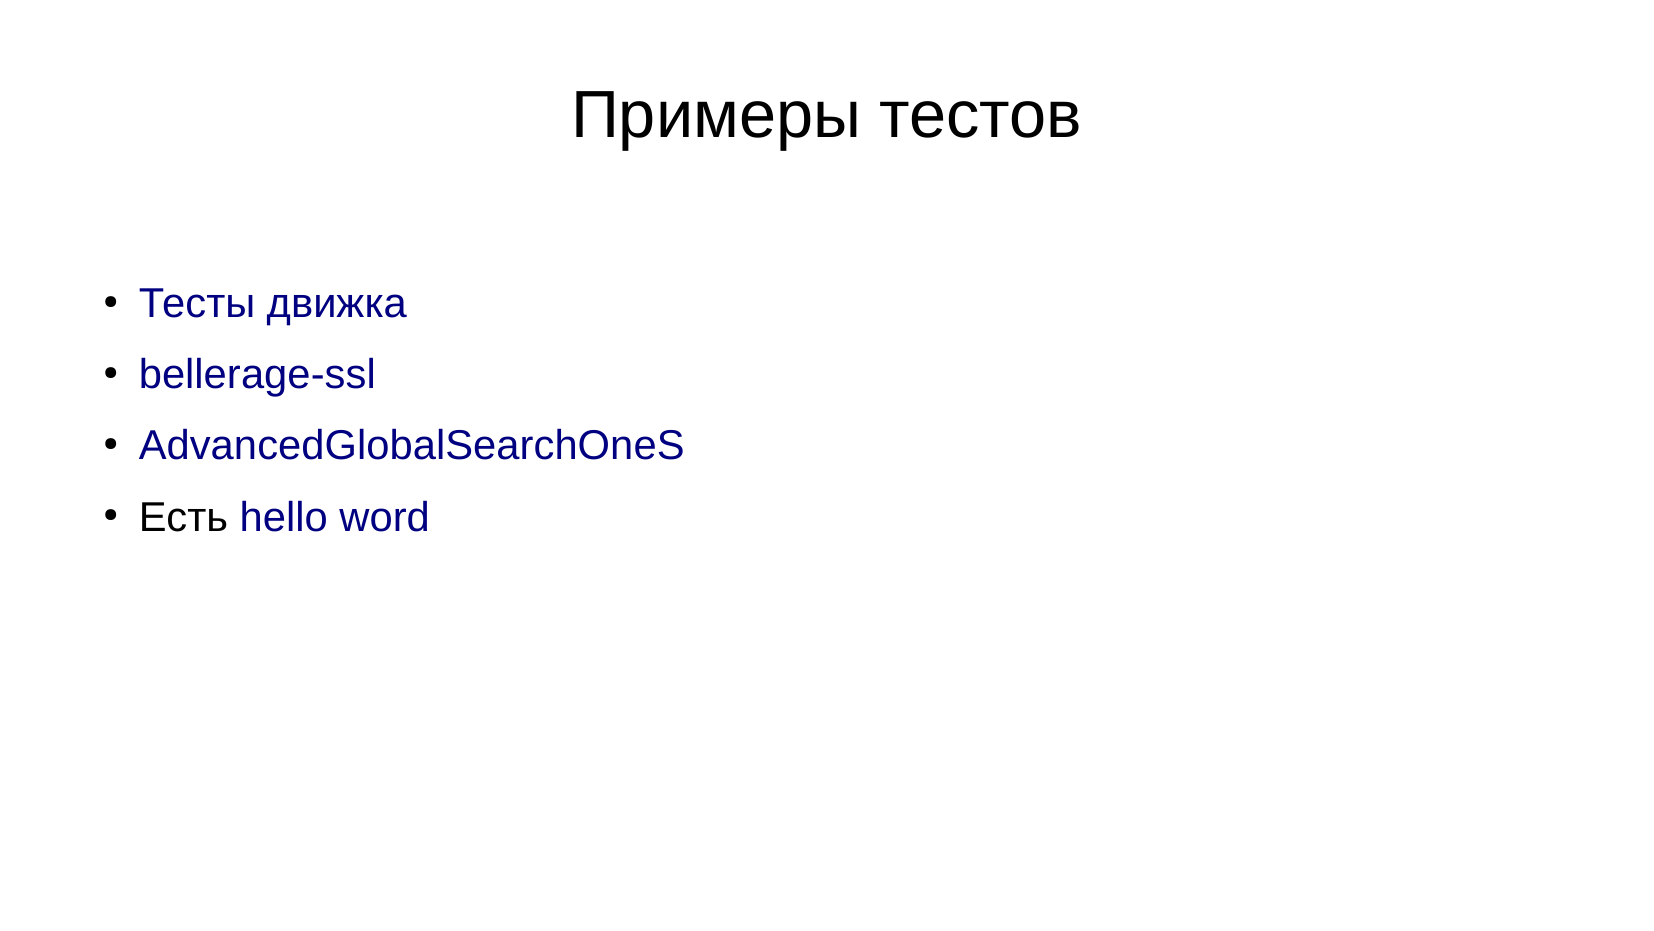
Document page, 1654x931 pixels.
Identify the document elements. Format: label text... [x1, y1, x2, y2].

title Примеры тестов [82, 37, 1571, 193]
text_box Тесты движка bellerage-ssl AdvancedGlobalSearchOneS Есть hello word [88, 200, 1063, 631]
